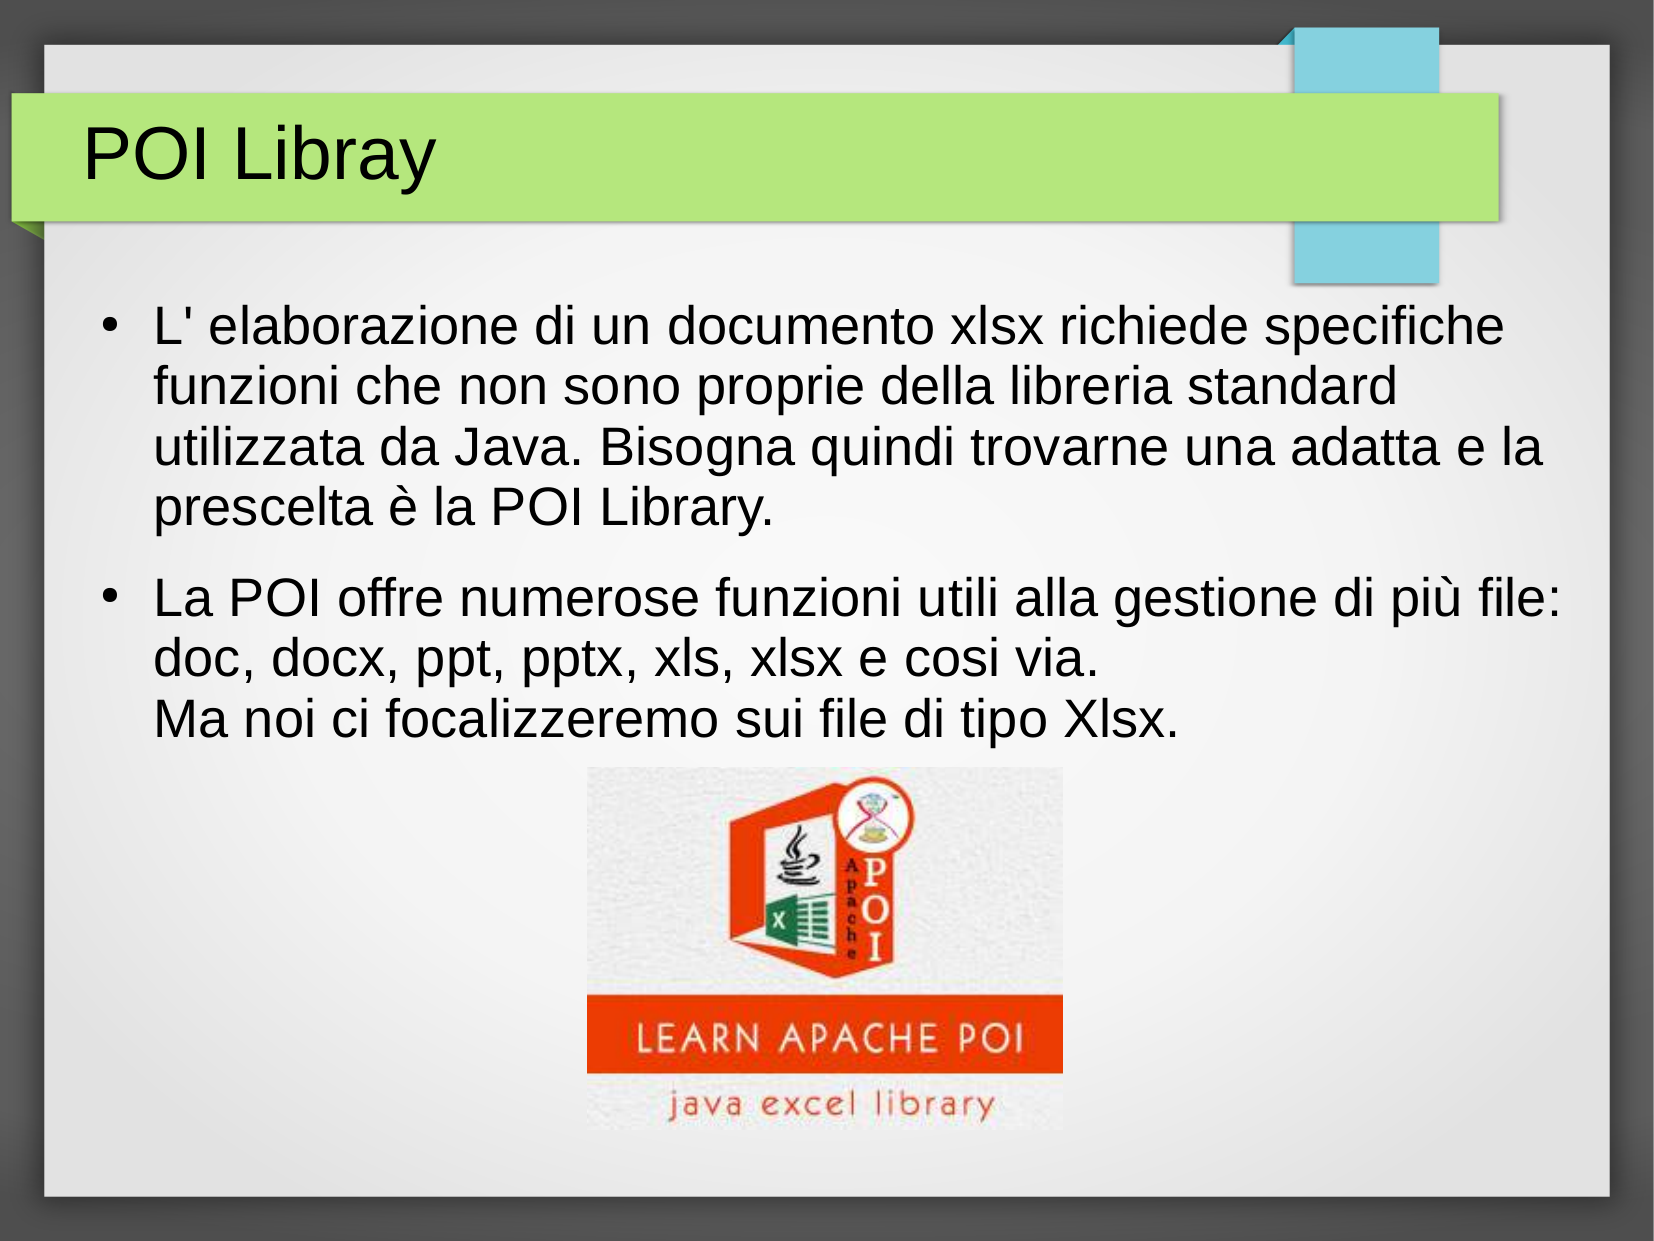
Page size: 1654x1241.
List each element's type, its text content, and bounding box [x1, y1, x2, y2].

list L' elaborazione di un documento xlsx richiede specifiche funzioni che non sono proprie della libreria standard utilizzata da Java. Bisogna quindi trovarne una adatta e la prescelta è la POI Library. La POI offre numerose funzioni utili alla gestione di più file: doc, docx, ppt, pptx, xls, xlsx e cosi via. Ma noi ci focalizzeremo sui file di tipo Xlsx. [82, 295, 1571, 1015]
title POI Libray [82, 94, 1264, 213]
picture [0, 0, 1654, 1241]
